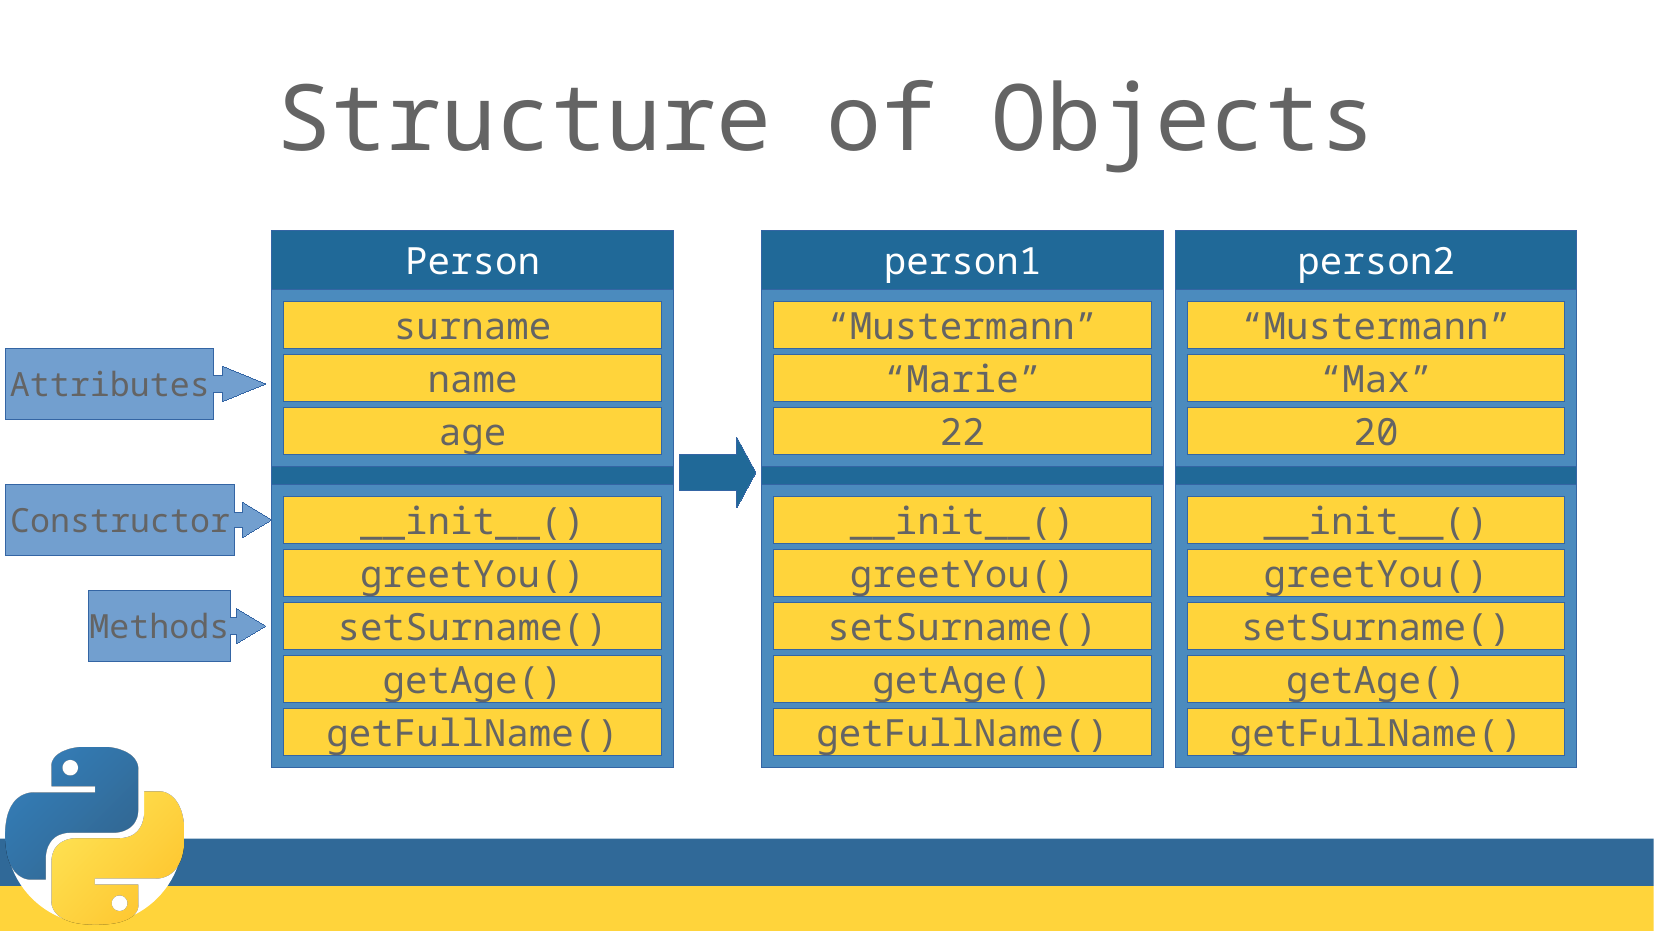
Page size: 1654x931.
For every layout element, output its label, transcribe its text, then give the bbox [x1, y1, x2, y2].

text_box greetYou() [1187, 549, 1565, 597]
picture [5, 747, 184, 925]
text_box Constructor [5, 484, 272, 556]
text_box getFullName() [773, 708, 1152, 756]
text_box name [283, 354, 662, 402]
text_box person1 [761, 230, 1164, 289]
text_box setSurname() [773, 602, 1152, 650]
text_box [1175, 289, 1577, 768]
text_box setSurname() [1187, 602, 1565, 650]
text_box 20 [1187, 407, 1565, 455]
text_box greetYou() [773, 549, 1152, 597]
text_box person2 [1175, 230, 1577, 289]
text_box “Marie” [773, 354, 1152, 402]
text_box “Mustermann” [773, 301, 1152, 349]
text_box __init__() [283, 496, 662, 544]
text_box surname [283, 301, 662, 349]
text_box “Mustermann” [1187, 301, 1565, 349]
text_box [271, 289, 674, 768]
text_box Attributes [5, 348, 266, 420]
text_box 22 [773, 407, 1152, 455]
text_box getAge() [773, 655, 1152, 703]
text_box Person [271, 230, 674, 289]
text_box getFullName() [283, 708, 662, 756]
text_box getAge() [1187, 655, 1565, 703]
text_box getFullName() [1187, 708, 1565, 756]
text_box “Max” [1187, 354, 1565, 402]
text_box age [283, 407, 662, 455]
text_box Methods [88, 590, 266, 662]
text_box getAge() [283, 655, 662, 703]
title Structure of Objects [82, 37, 1571, 193]
text_box setSurname() [283, 602, 662, 650]
text_box __init__() [1187, 496, 1565, 544]
text_box [679, 437, 756, 508]
text_box [761, 289, 1164, 768]
text_box __init__() [773, 496, 1152, 544]
text_box greetYou() [283, 549, 662, 597]
